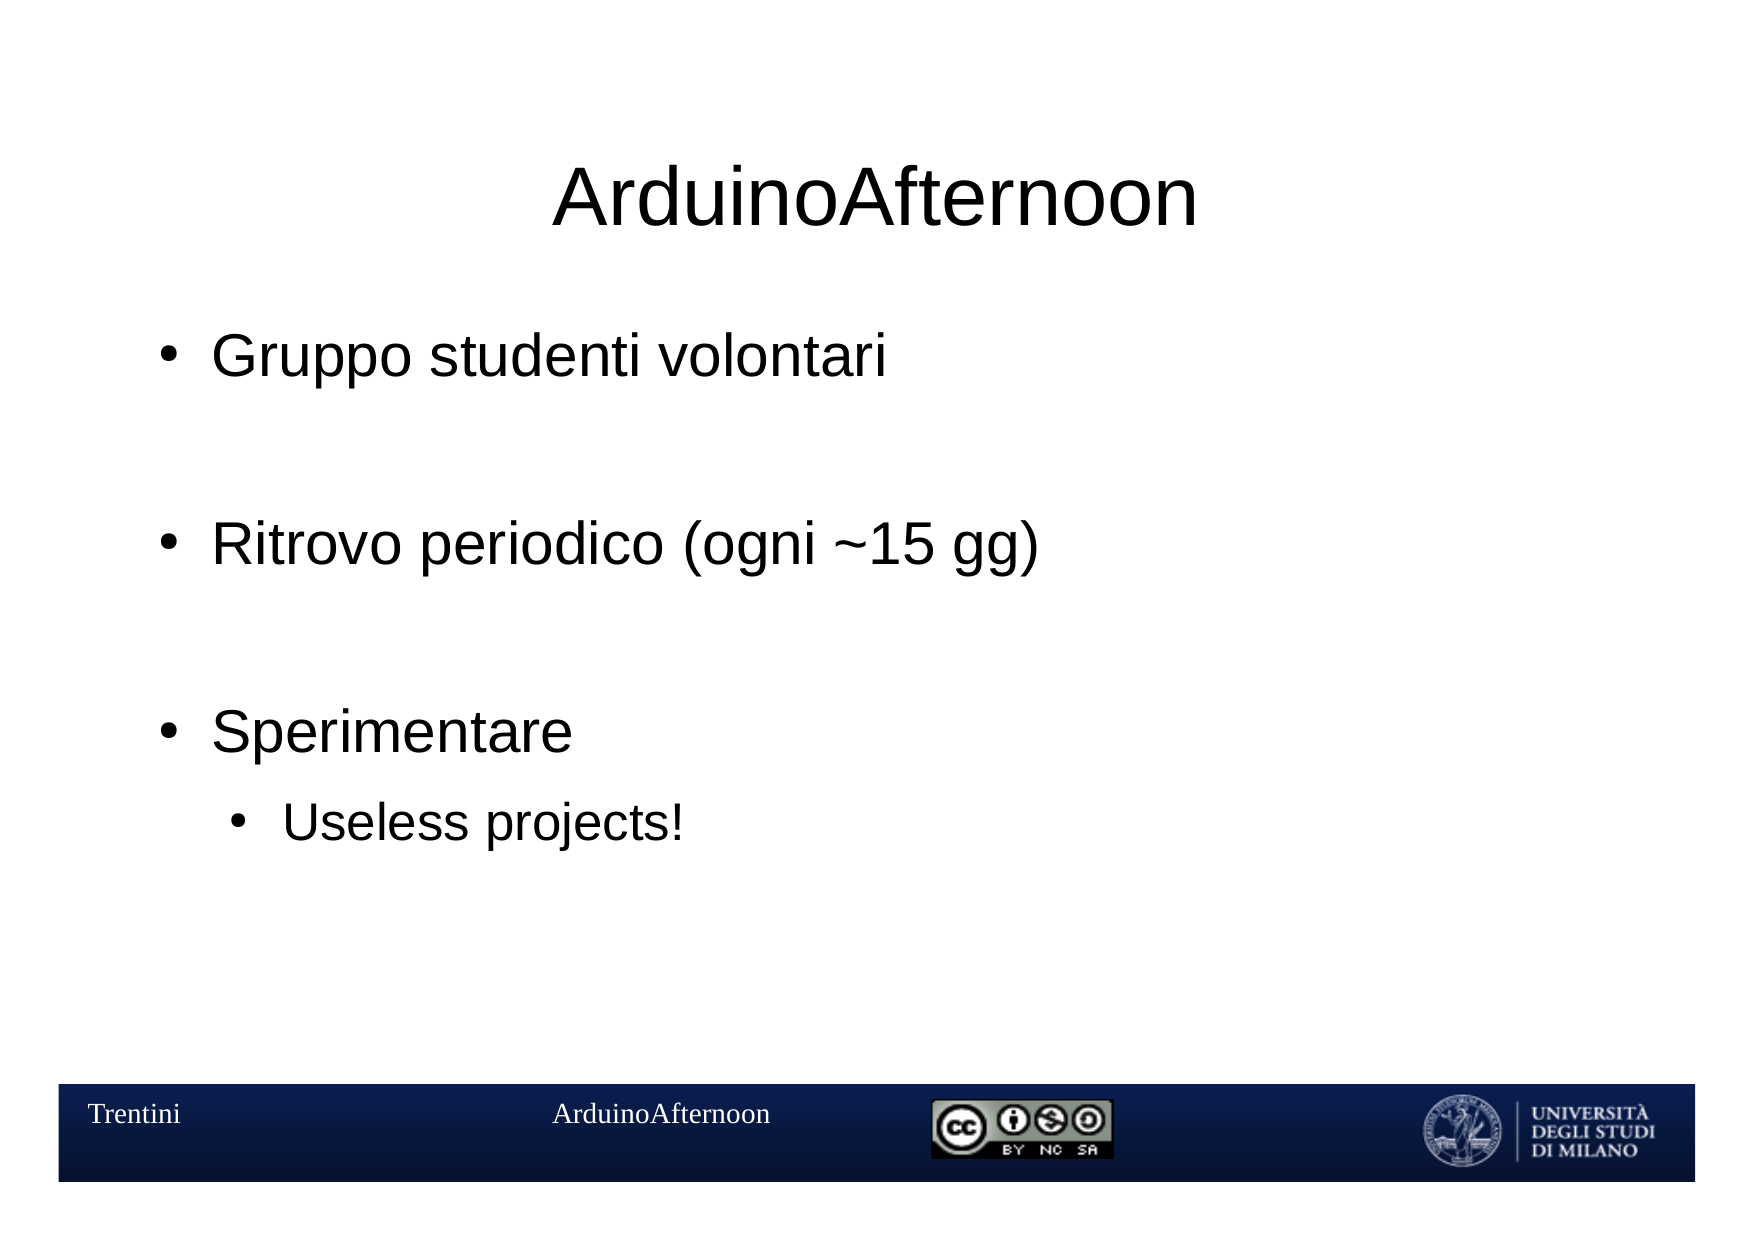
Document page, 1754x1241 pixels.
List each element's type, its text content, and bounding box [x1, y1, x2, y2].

list Gruppo studenti volontari Ritrovo periodico (ogni ~15 gg) Sperimentare Useless projects! [140, 321, 1614, 973]
picture [58, 1084, 1696, 1182]
title ArduinoAfternoon [140, 103, 1614, 291]
